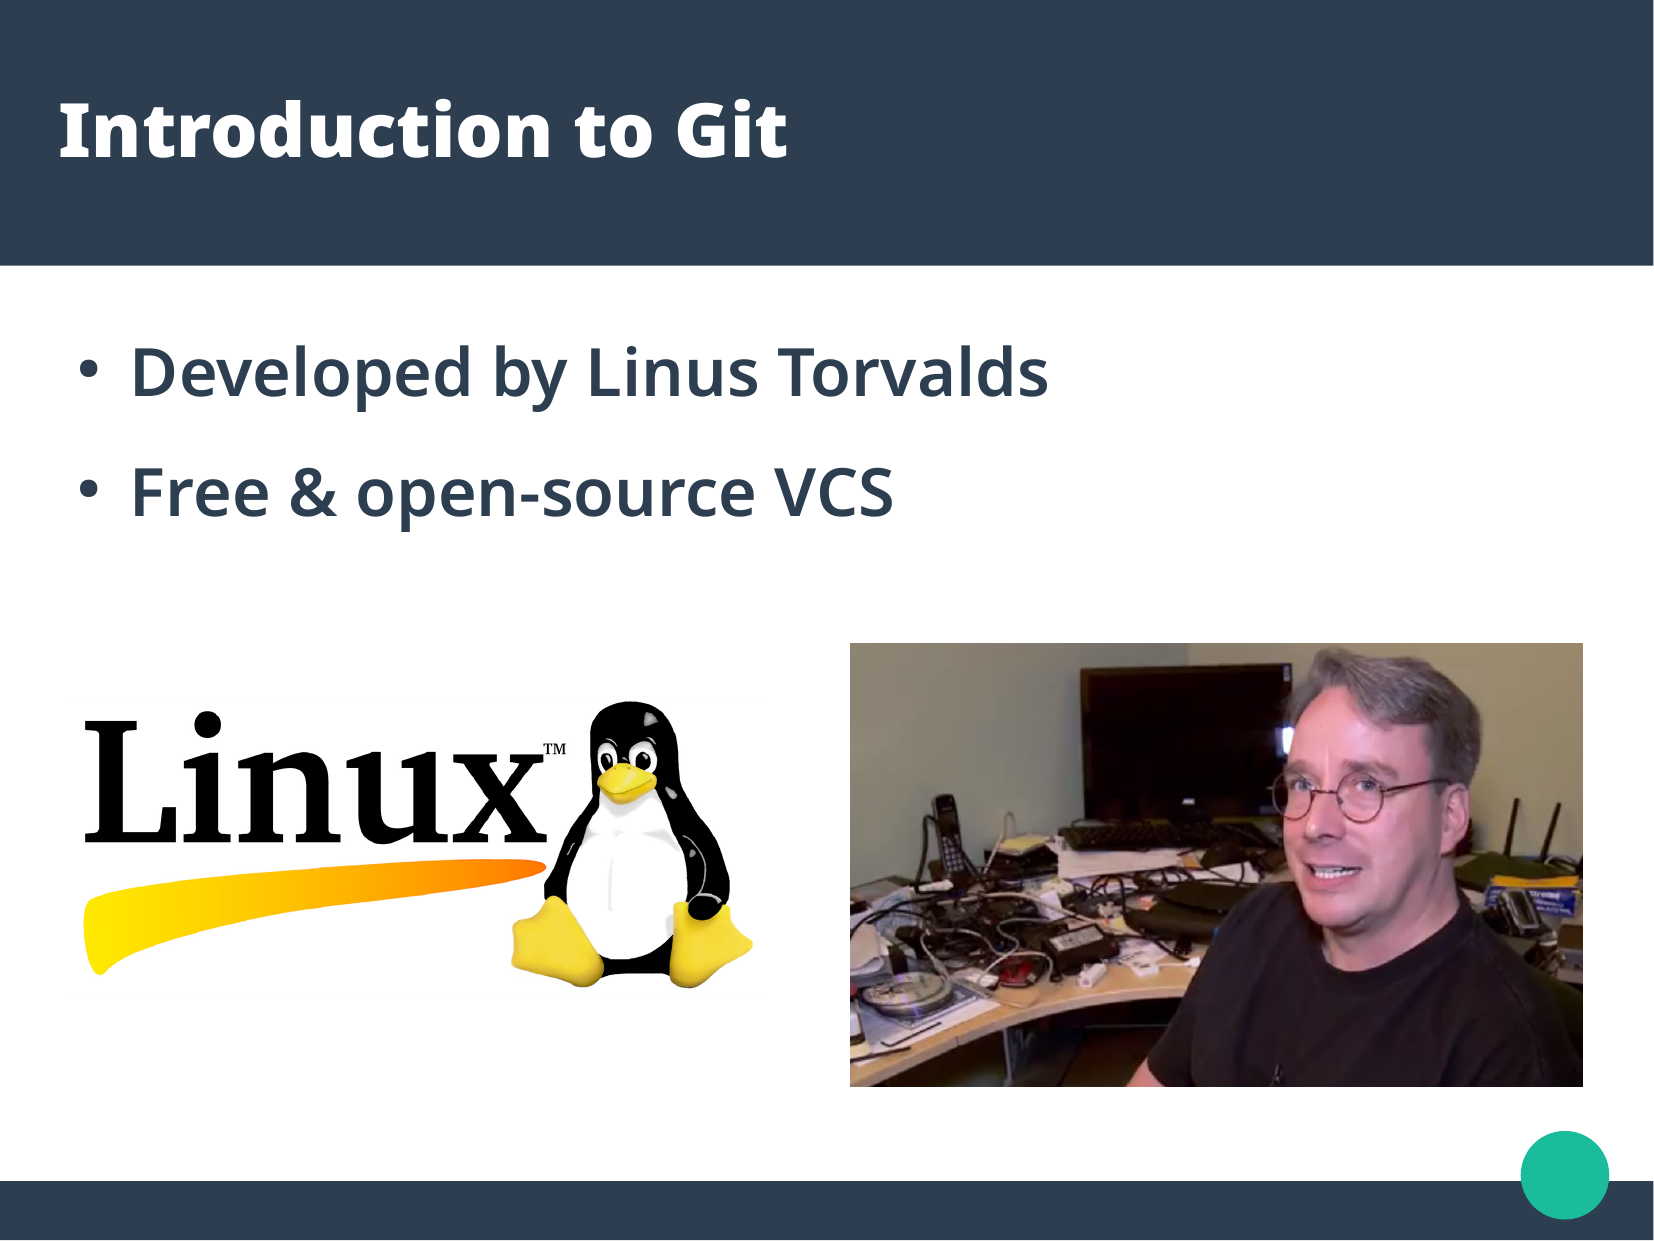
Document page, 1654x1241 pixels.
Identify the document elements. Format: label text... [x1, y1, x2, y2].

list Developed by Linus Torvalds Free & open-source VCS [59, 324, 1595, 1152]
picture [850, 643, 1583, 1087]
picture [70, 637, 768, 1023]
title Introduction to Git [59, 49, 1595, 207]
